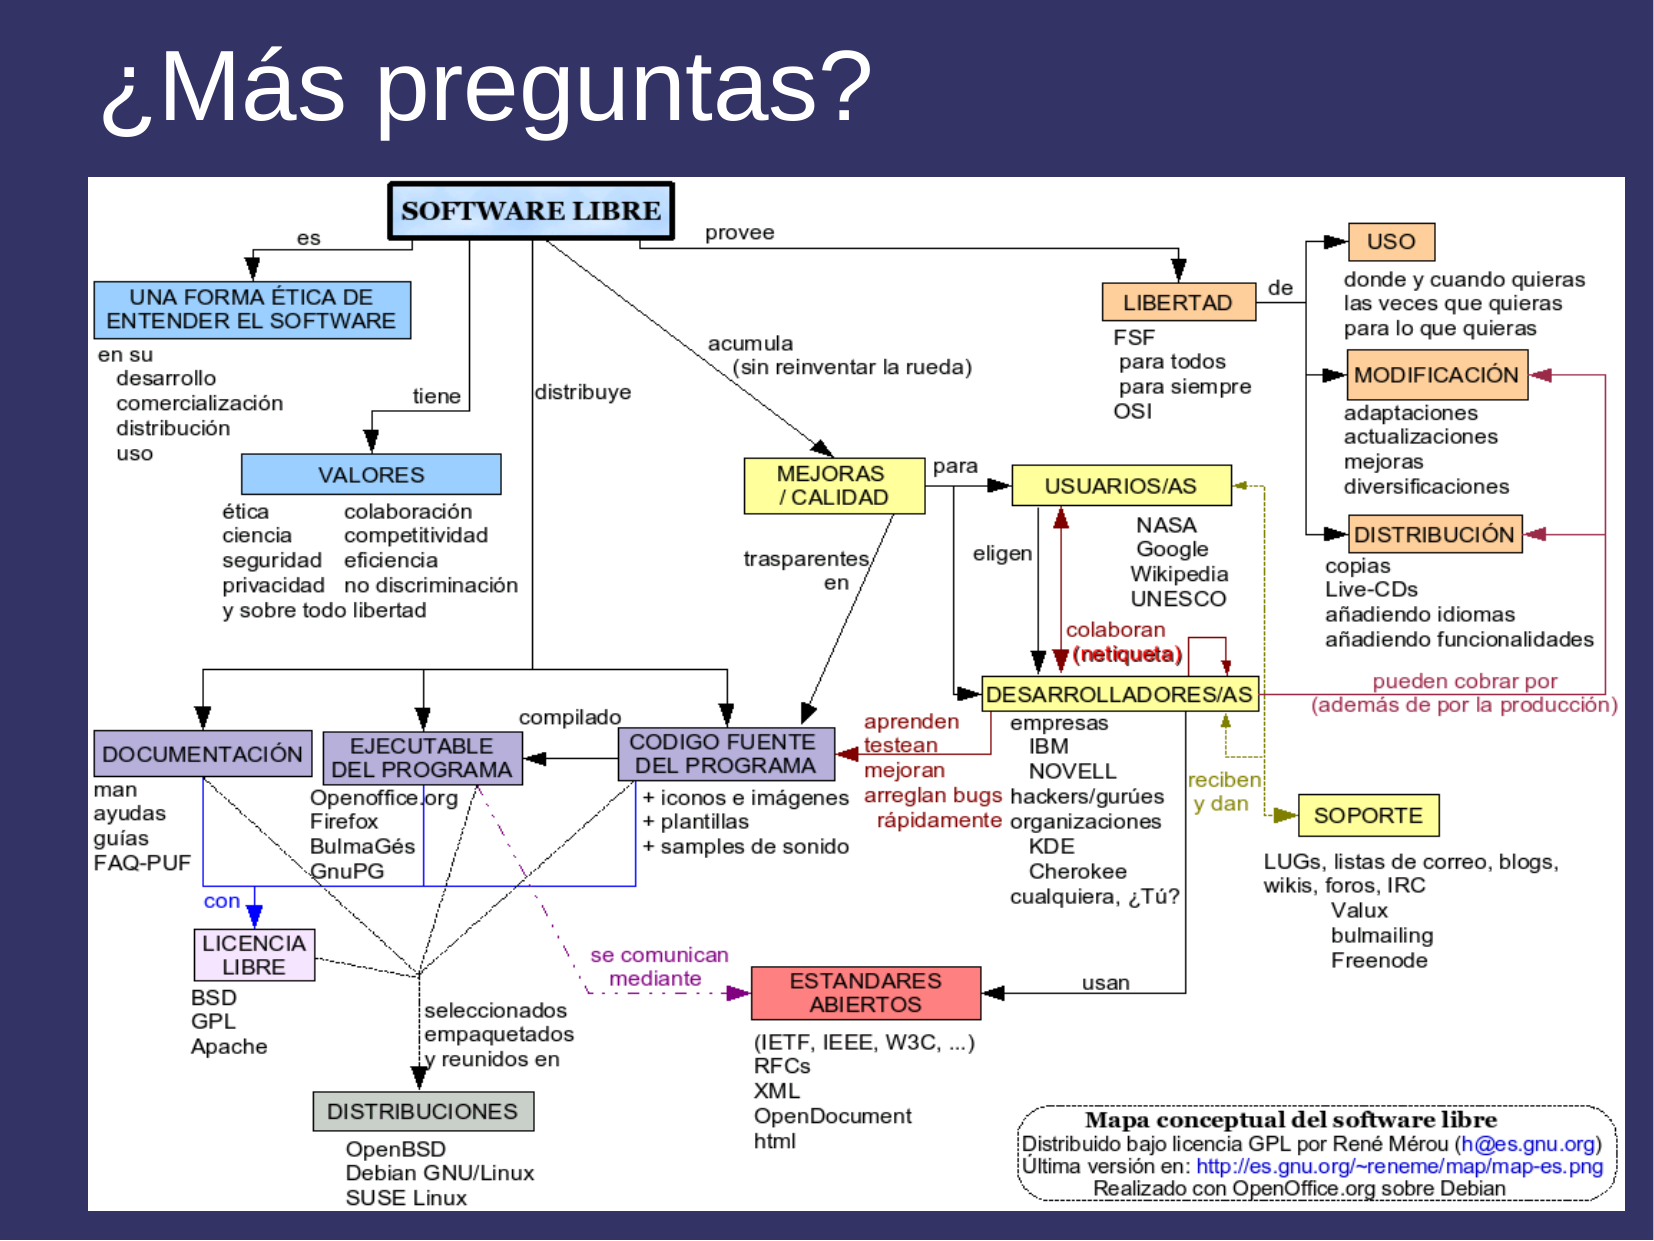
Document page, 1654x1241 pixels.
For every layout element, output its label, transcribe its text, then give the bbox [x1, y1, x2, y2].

picture [88, 177, 1625, 1211]
text_box ¿Más preguntas? [97, 29, 1034, 263]
